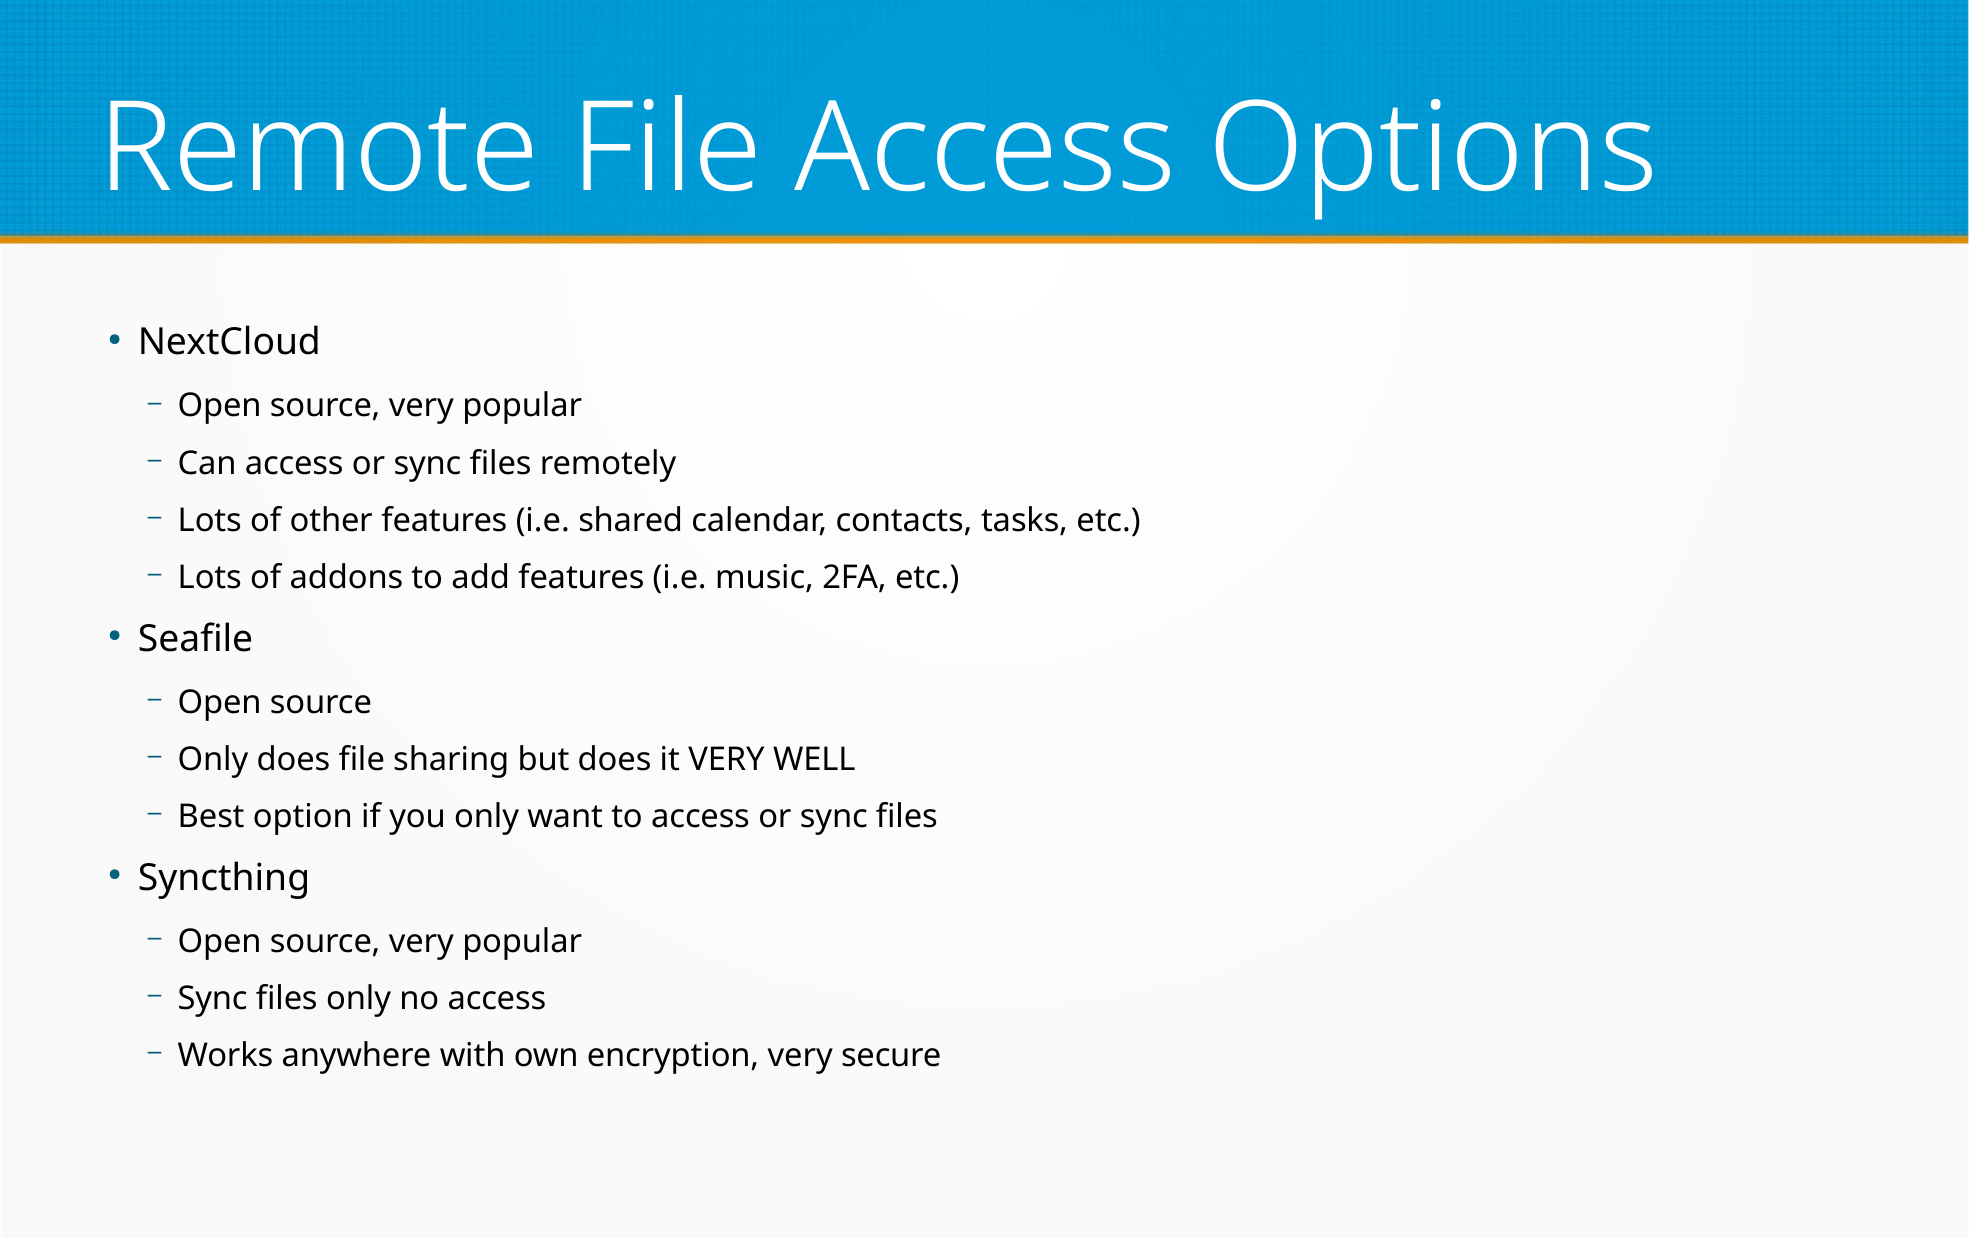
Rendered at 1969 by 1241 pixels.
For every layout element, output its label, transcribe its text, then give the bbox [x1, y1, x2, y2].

list NextCloud Open source, very popular Can access or sync files remotely Lots of other features (i.e. shared calendar, contacts, tasks, etc.) Lots of addons to add features (i.e. music, 2FA, etc.) Seafile Open source Only does file sharing but does it VERY WELL Best option if you only want to access or sync files Syncthing Open source, very popular Sync files only no access Works anywhere with own encryption, very secure [98, 315, 1861, 1081]
title Remote File Access Options [98, 19, 1870, 227]
picture [0, 233, 1969, 1241]
